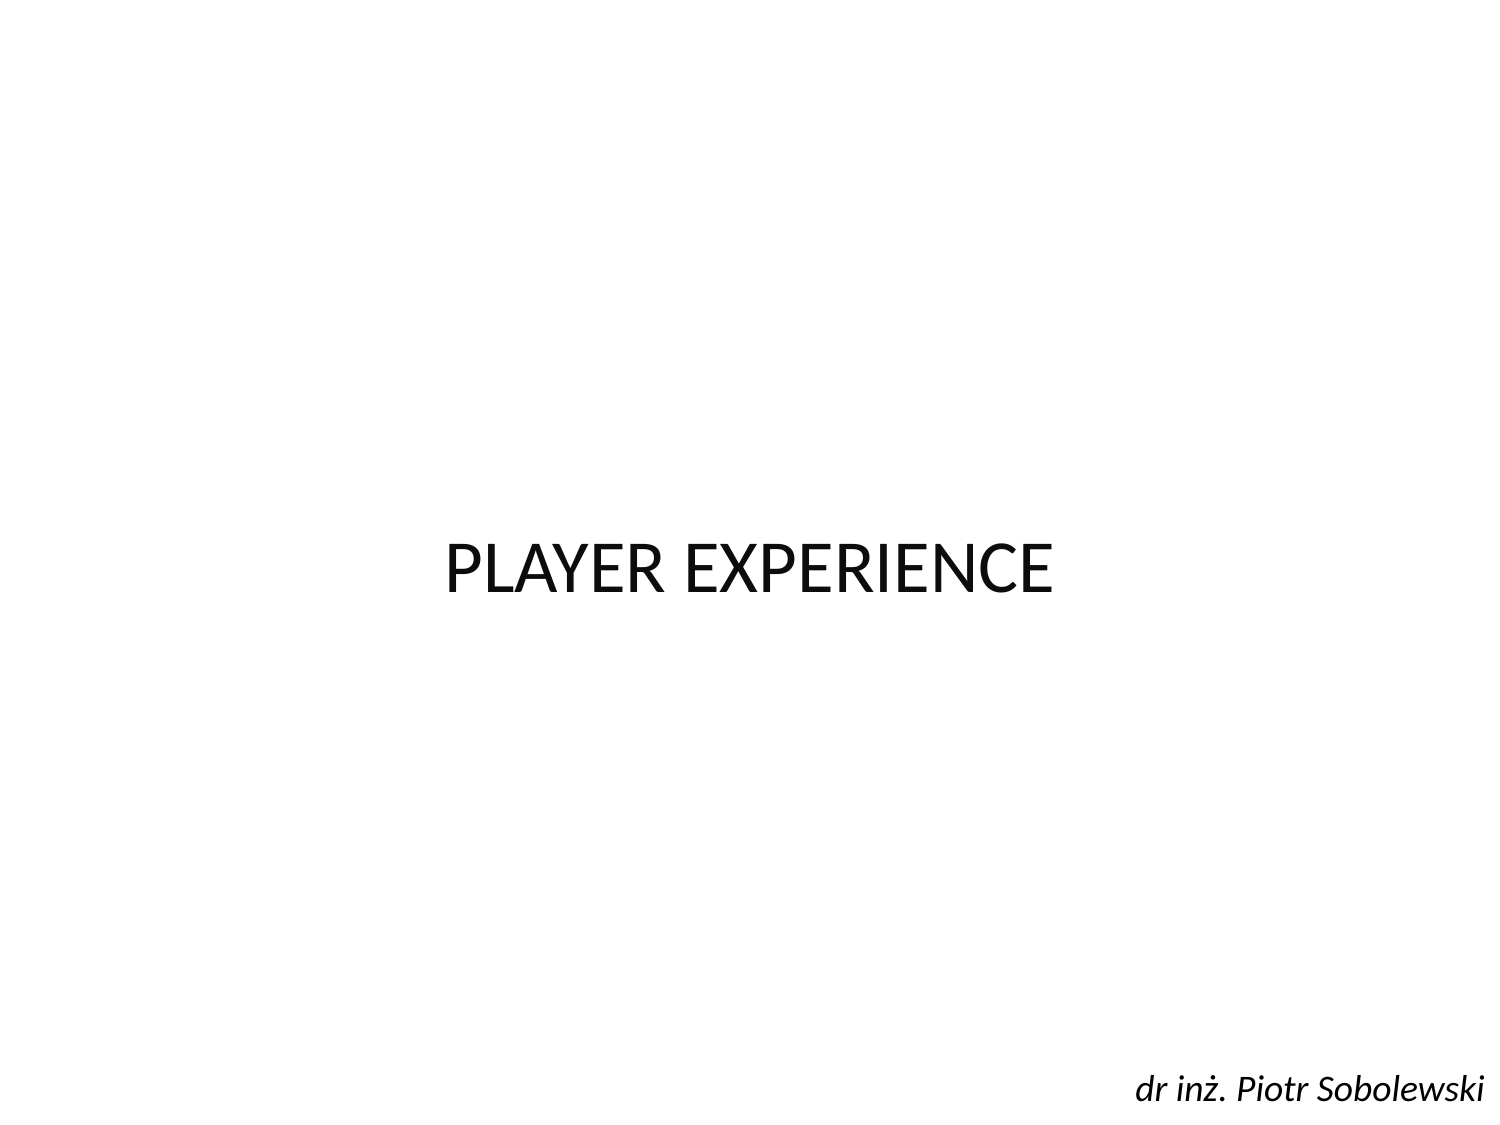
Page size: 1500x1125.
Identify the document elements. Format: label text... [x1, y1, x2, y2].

text_box dr inż. Piotr Sobolewski [823, 1049, 1500, 1125]
title PLAYER EXPERIENCE [75, 468, 1425, 657]
